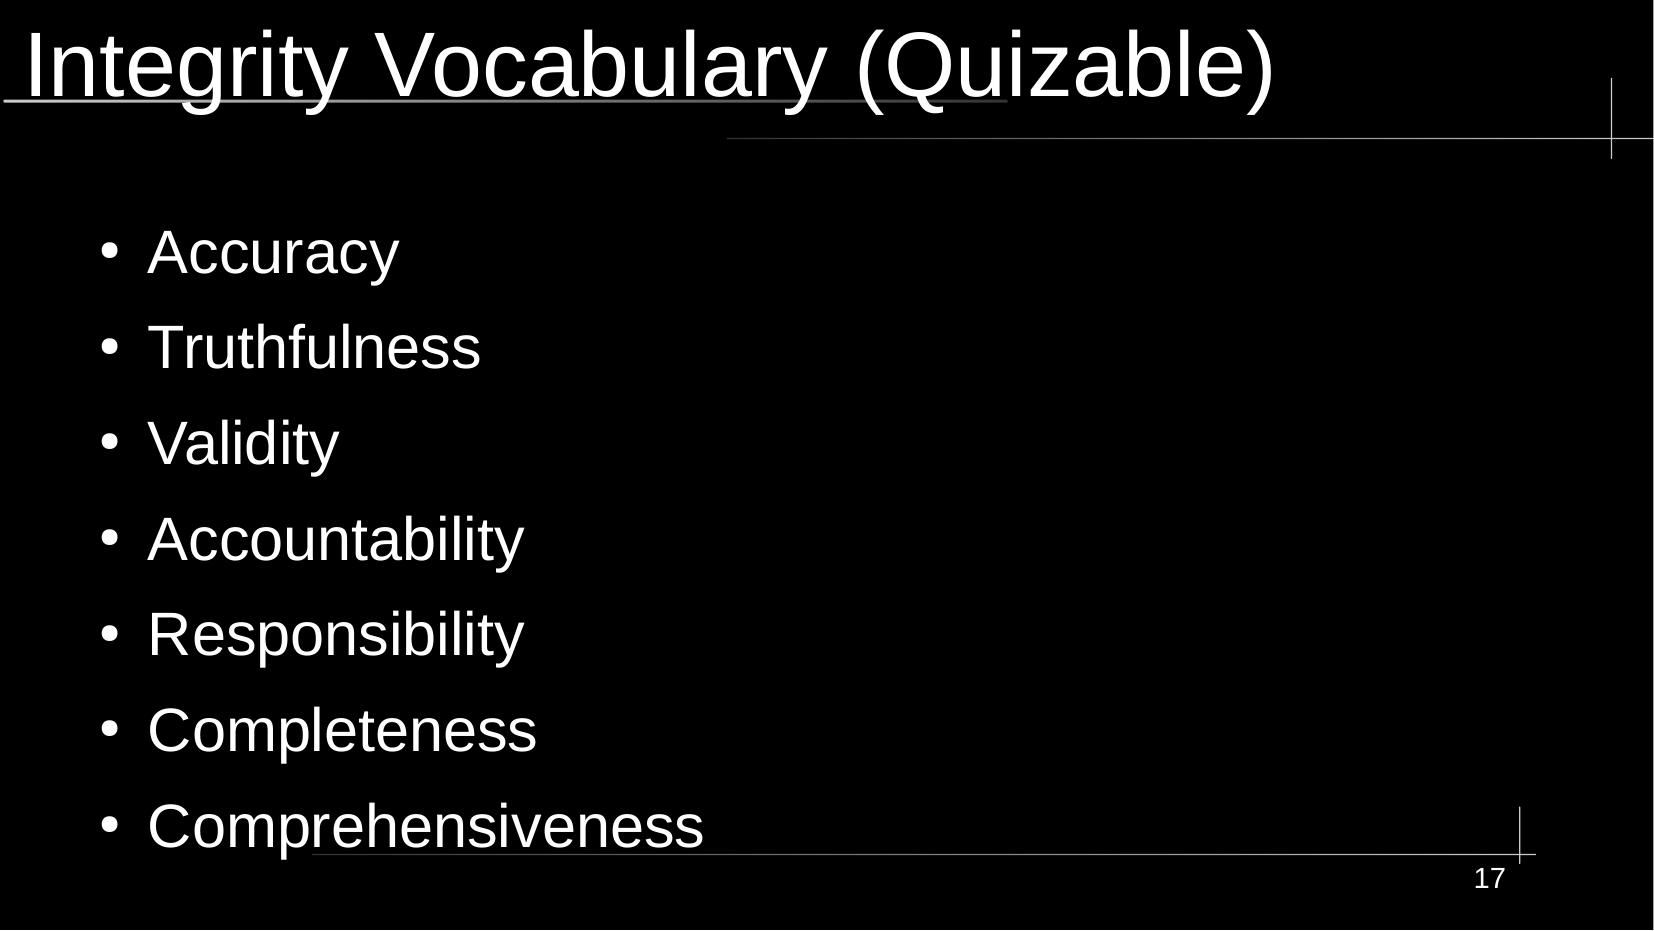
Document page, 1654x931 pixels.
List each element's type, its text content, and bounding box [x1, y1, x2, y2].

title Integrity Vocabulary (Quizable) [23, 11, 1589, 119]
list Accuracy Truthfulness Validity Accountability Responsibility Completeness Comprehensiveness [82, 217, 1571, 863]
